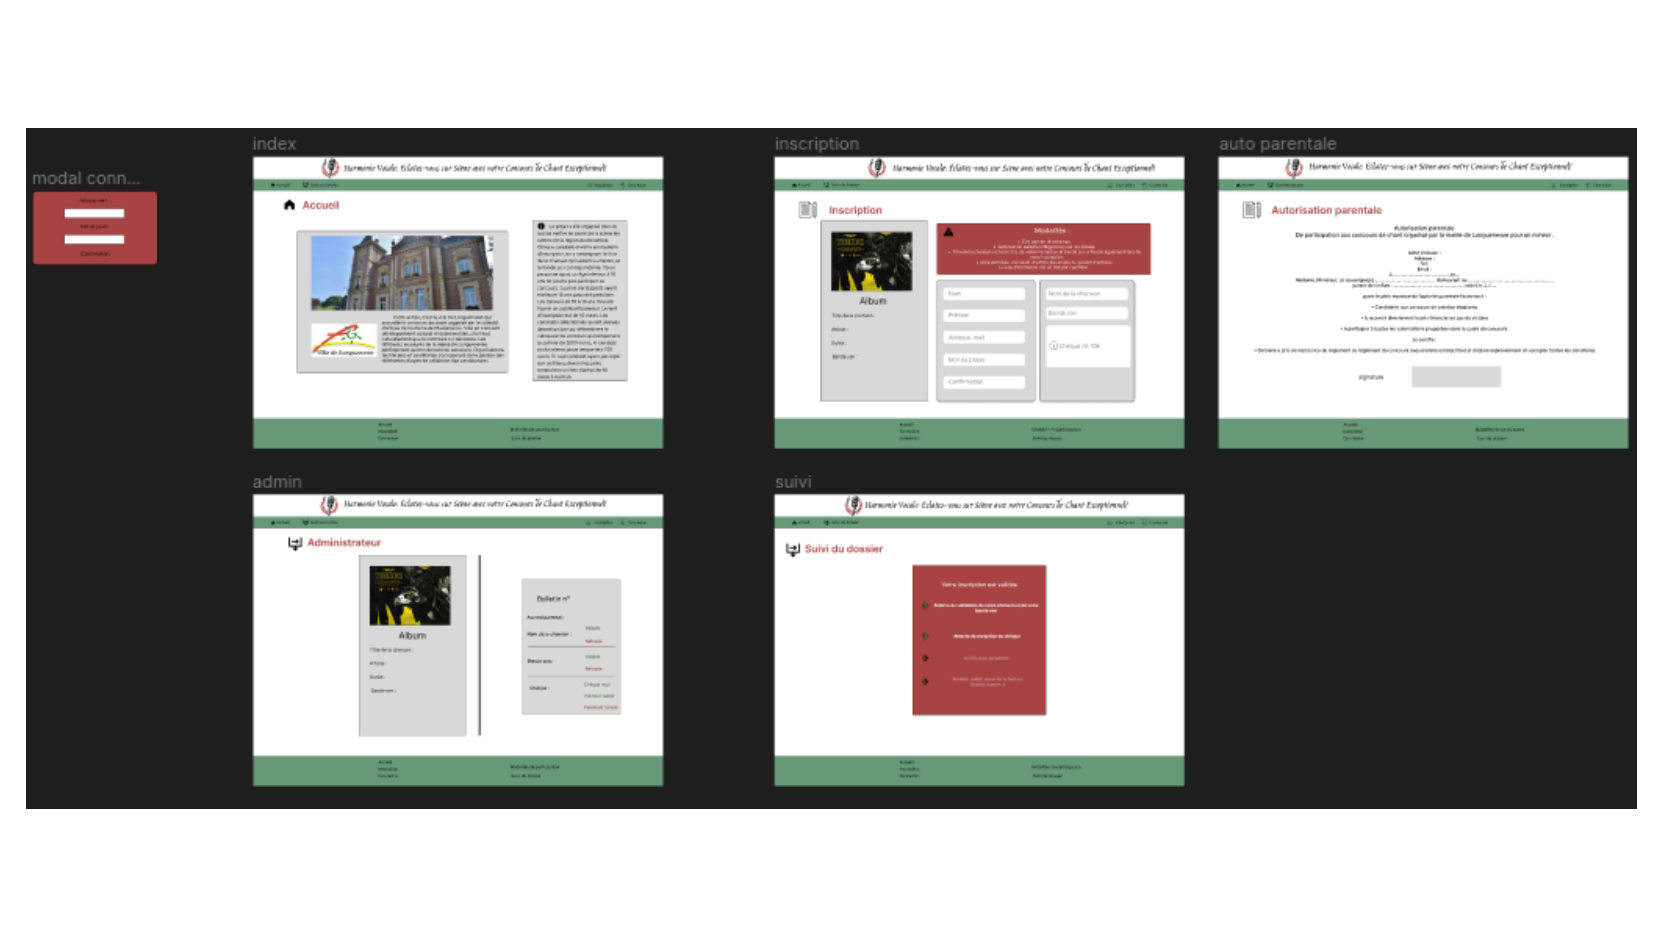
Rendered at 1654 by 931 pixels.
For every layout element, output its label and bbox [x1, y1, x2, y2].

picture [26, 128, 1637, 809]
